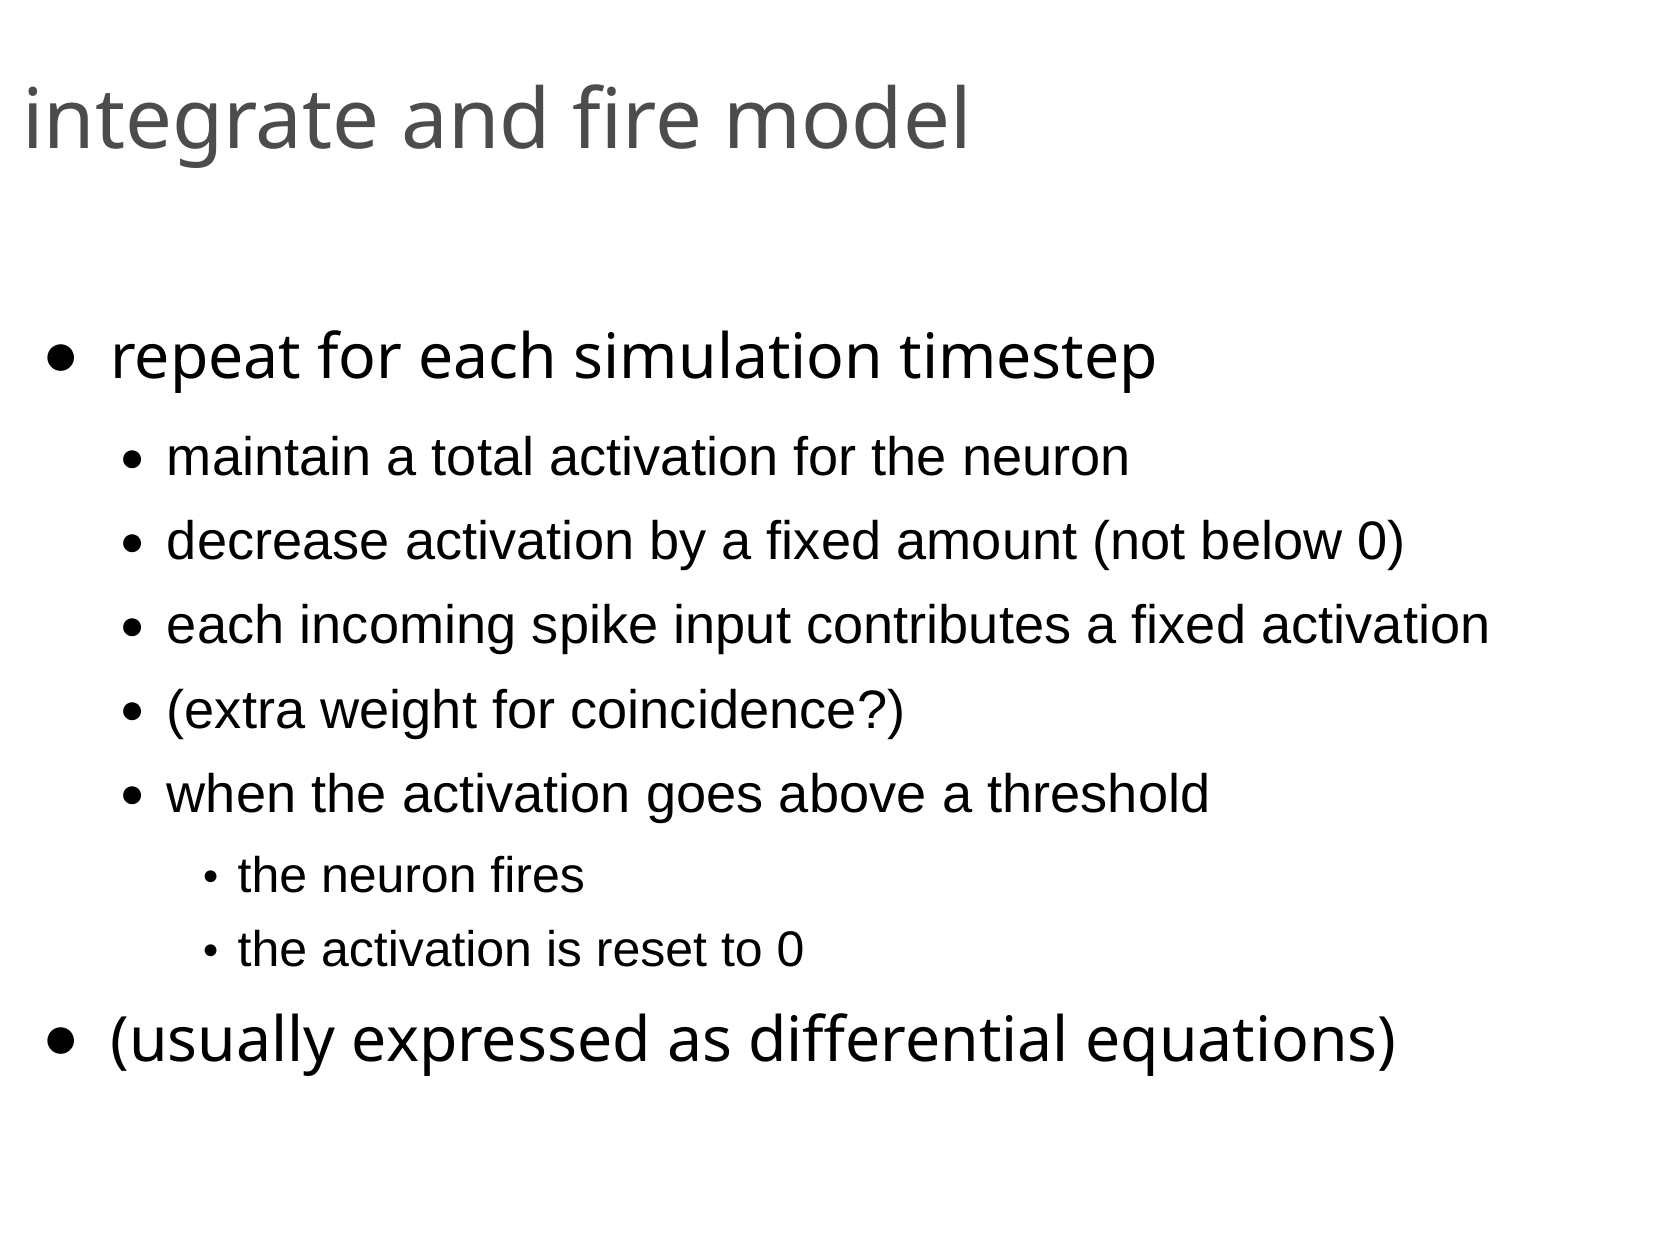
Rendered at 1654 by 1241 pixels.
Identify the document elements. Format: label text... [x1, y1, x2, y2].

title integrate and fire model [22, 19, 1654, 213]
list repeat for each simulation timestep maintain a total activation for the neuron decrease activation by a fixed amount (not below 0) each incoming spike input contributes a fixed activation (extra weight for coincidence?) when the activation goes above a threshold the neuron fires the activation is reset to 0 (usually expressed as differential equations) [25, 226, 1654, 1166]
